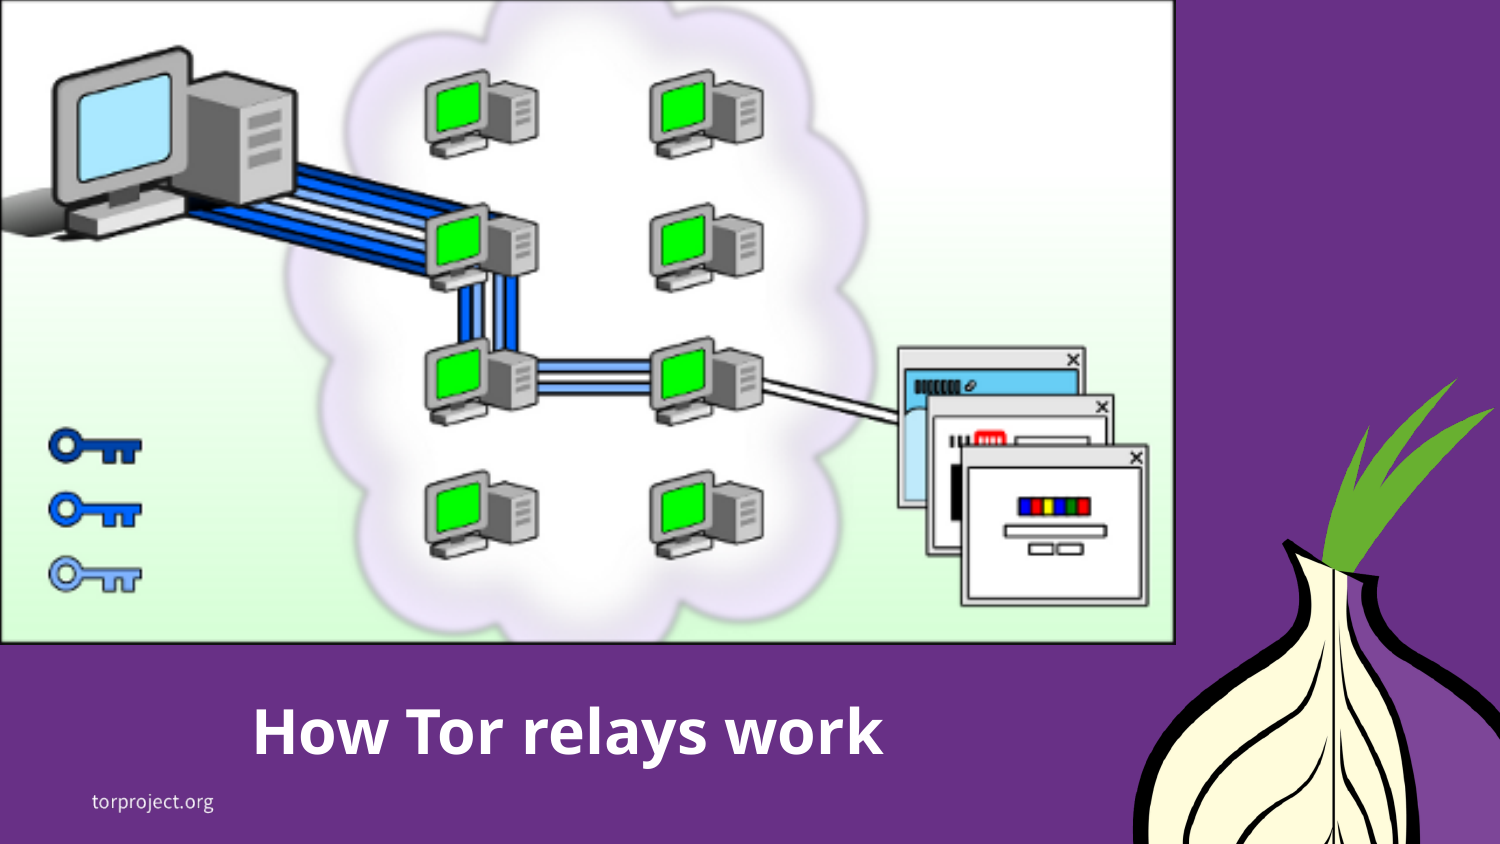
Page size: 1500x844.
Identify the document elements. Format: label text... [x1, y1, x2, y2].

picture [0, 0, 1500, 844]
text_box How Tor relays work [76, 649, 1060, 810]
picture [75, 780, 604, 821]
